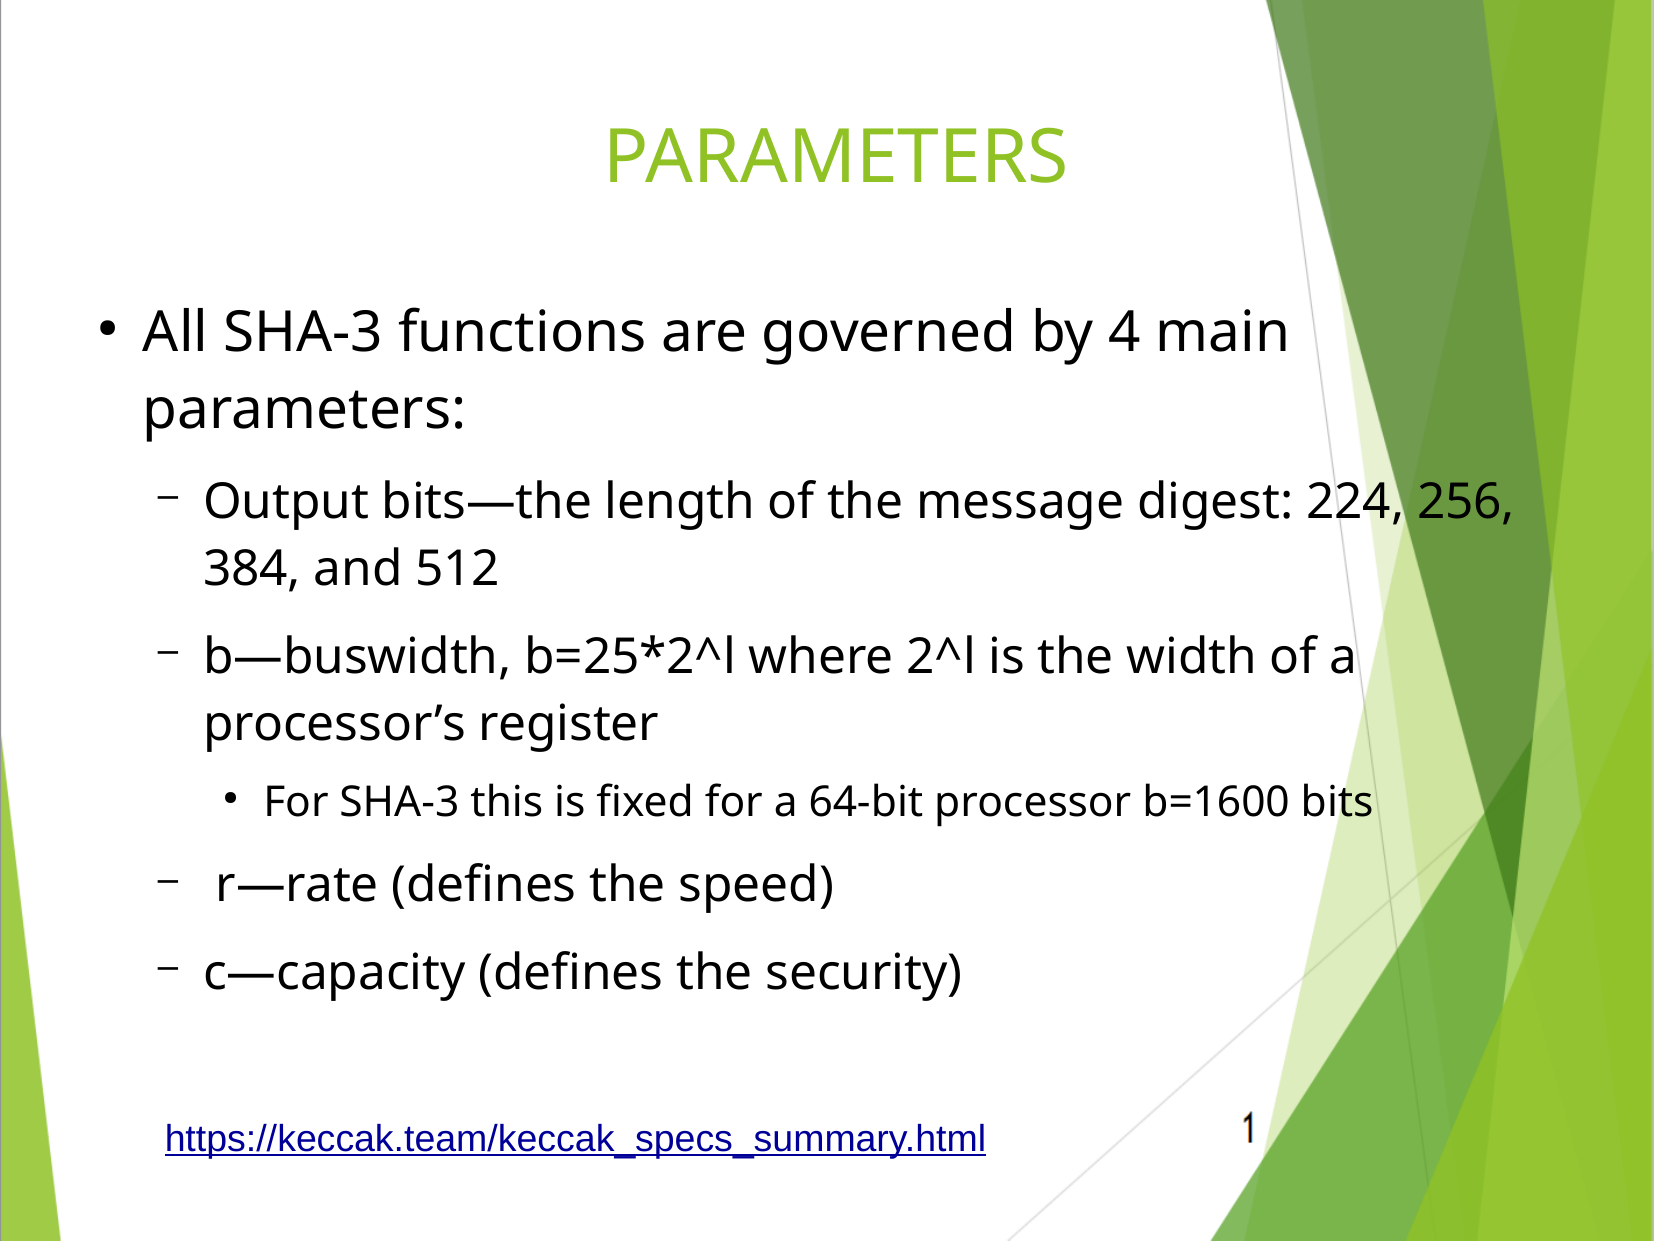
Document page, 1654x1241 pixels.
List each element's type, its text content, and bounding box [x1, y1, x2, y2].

text_box https://keccak.team/keccak_specs_summary.html [150, 1110, 1321, 1167]
picture [0, 0, 1654, 1241]
list All SHA-3 functions are governed by 4 main parameters: Output bits—the length of the message digest: 224, 256, 384, and 512 b—buswidth, b=25*2^l where 2^l is the width of a processor’s register For SHA-3 this is fixed for a 64-bit processor b=1600 bits r—rate (defines the speed) c—capacity (defines the security) [82, 290, 1571, 1010]
title PARAMETERS [82, 49, 1571, 257]
